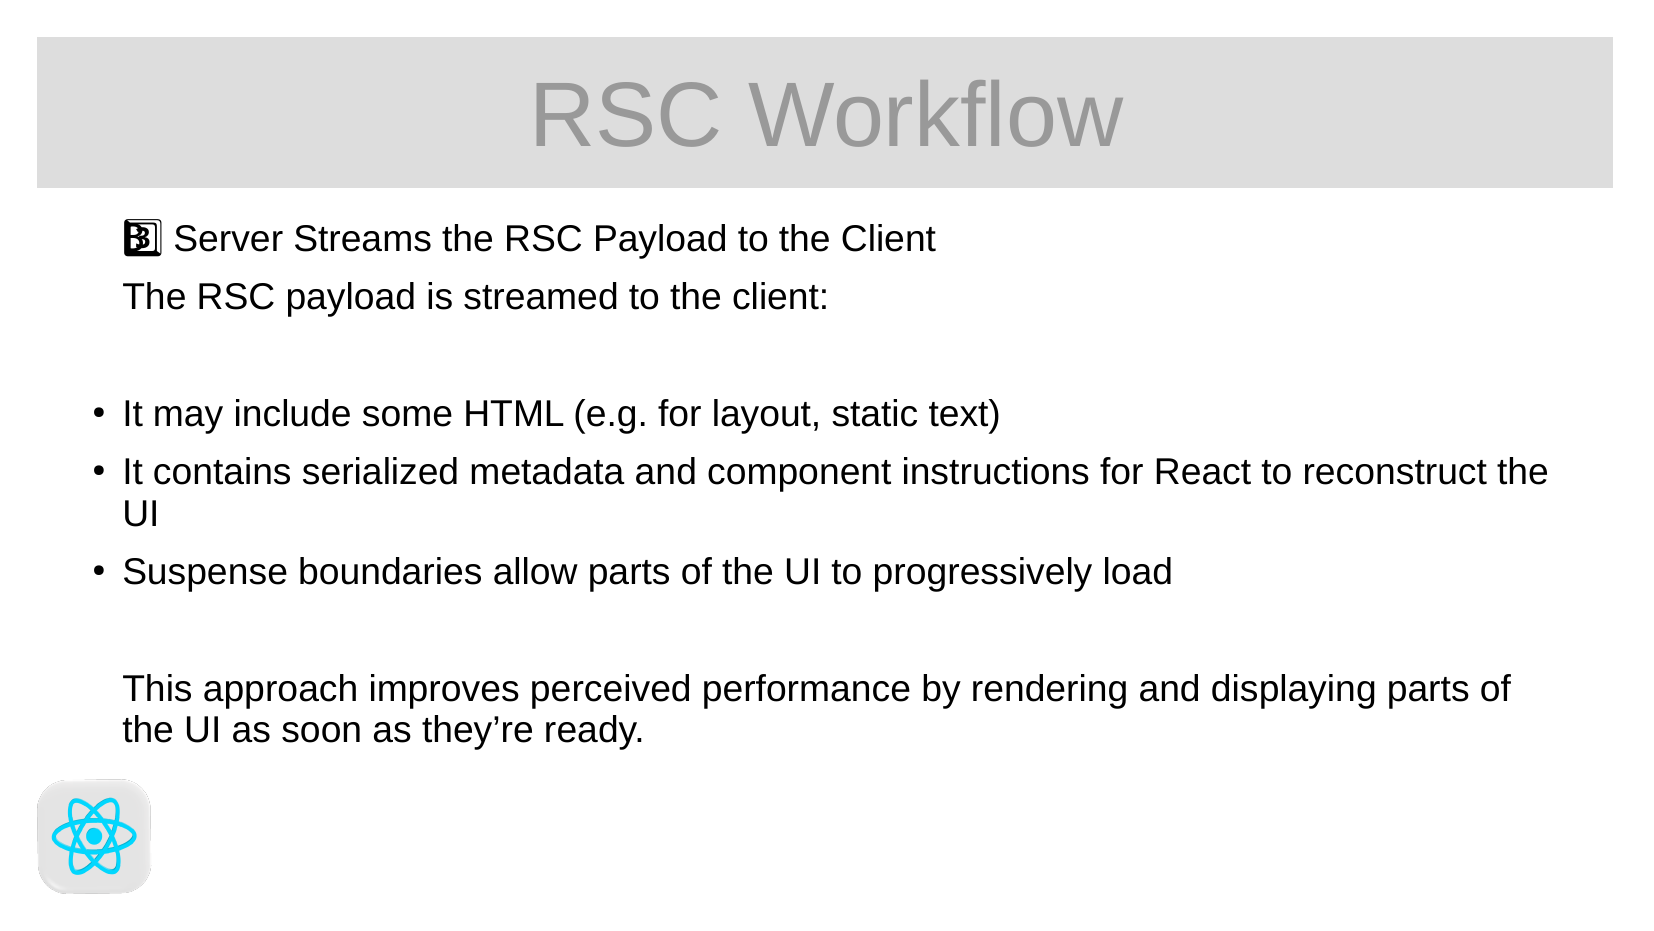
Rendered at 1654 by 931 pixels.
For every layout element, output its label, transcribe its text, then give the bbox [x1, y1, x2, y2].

picture [0, 742, 188, 931]
list 3️⃣ Server Streams the RSC Payload to the Client The RSC payload is streamed to the client: It may include some HTML (e.g. for layout, static text) It contains serialized metadata and component instructions for React to reconstruct the UI Suspense boundaries allow parts of the UI to progressively load This approach improves perceived performance by rendering and displaying parts of the UI as soon as they’re ready. [82, 217, 1571, 758]
text_box [37, 37, 82, 188]
title RSC Workflow [82, 37, 1571, 193]
text_box [1571, 37, 1613, 188]
